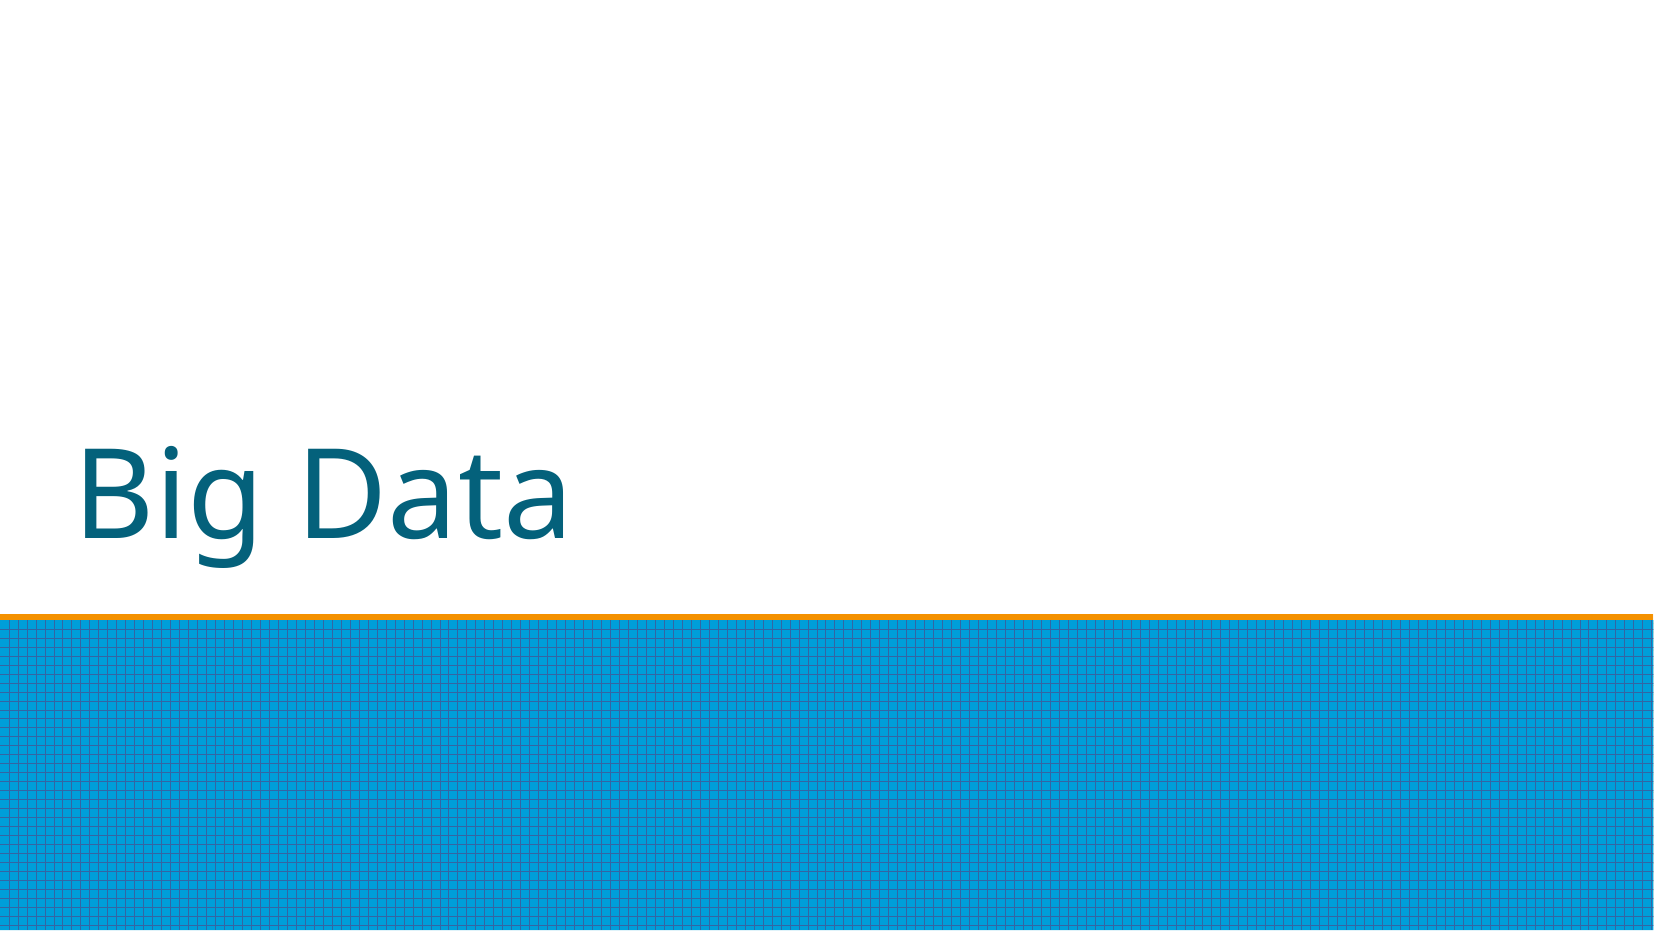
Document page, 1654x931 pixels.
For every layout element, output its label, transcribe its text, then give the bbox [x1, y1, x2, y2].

title Big Data [73, 44, 1551, 576]
